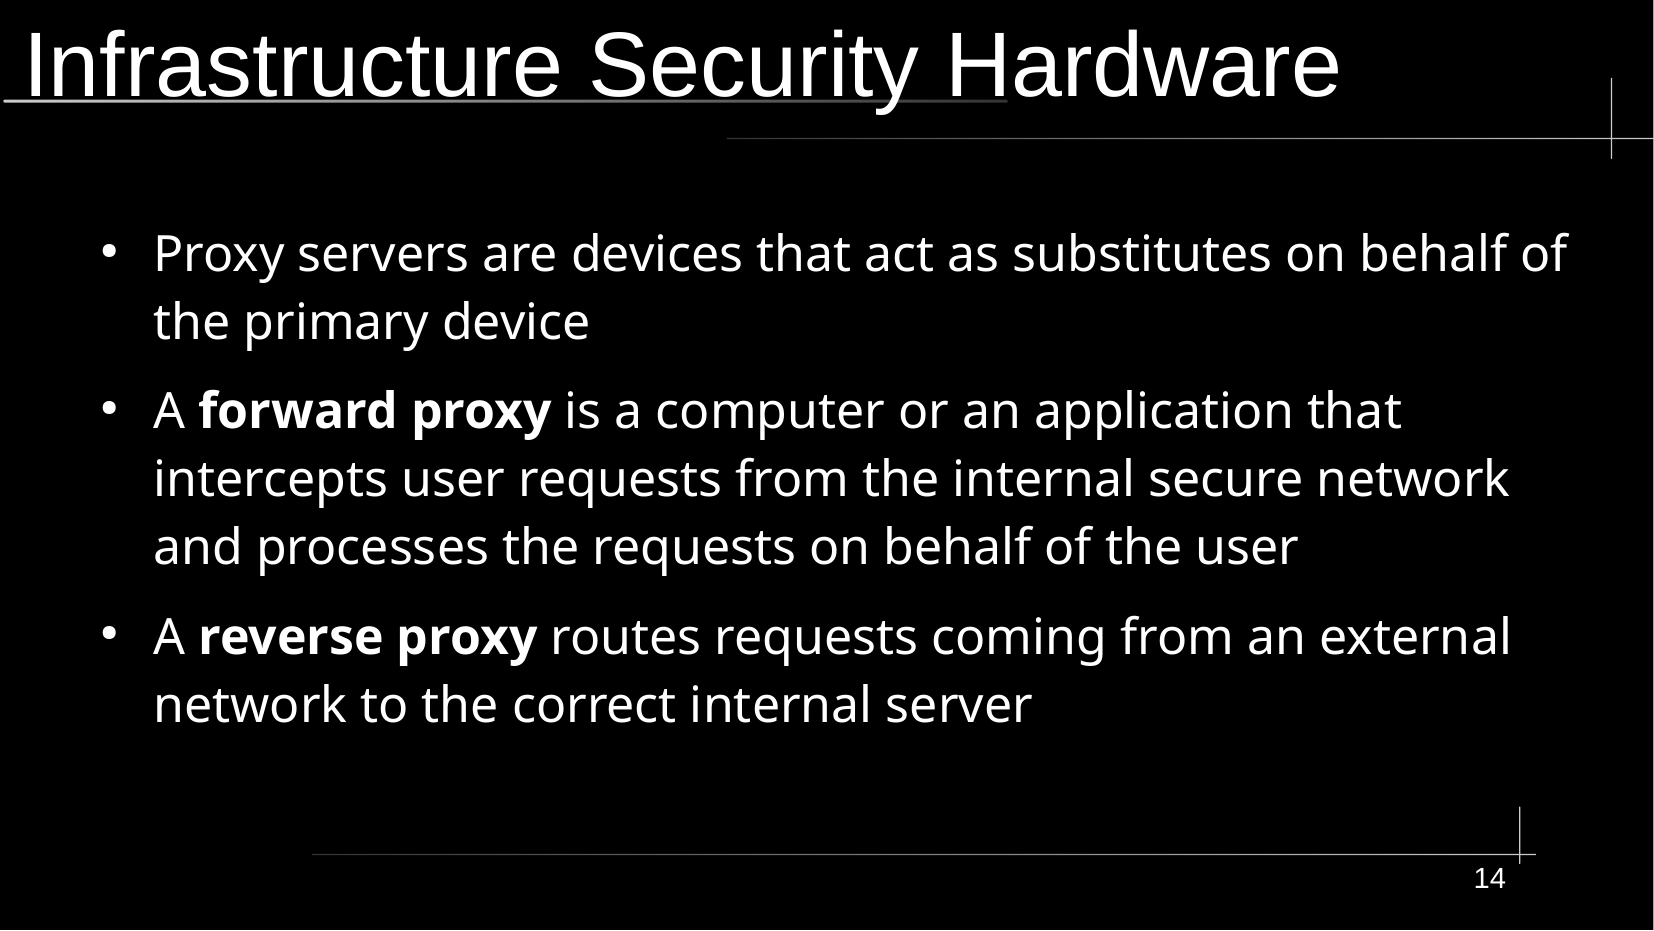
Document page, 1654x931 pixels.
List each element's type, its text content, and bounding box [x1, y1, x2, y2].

list Proxy servers are devices that act as substitutes on behalf of the primary device A forward proxy is a computer or an application that intercepts user requests from the internal secure network and processes the requests on behalf of the user A reverse proxy routes requests coming from an external network to the correct internal server [82, 217, 1571, 758]
title Infrastructure Security Hardware [23, 11, 1589, 119]
